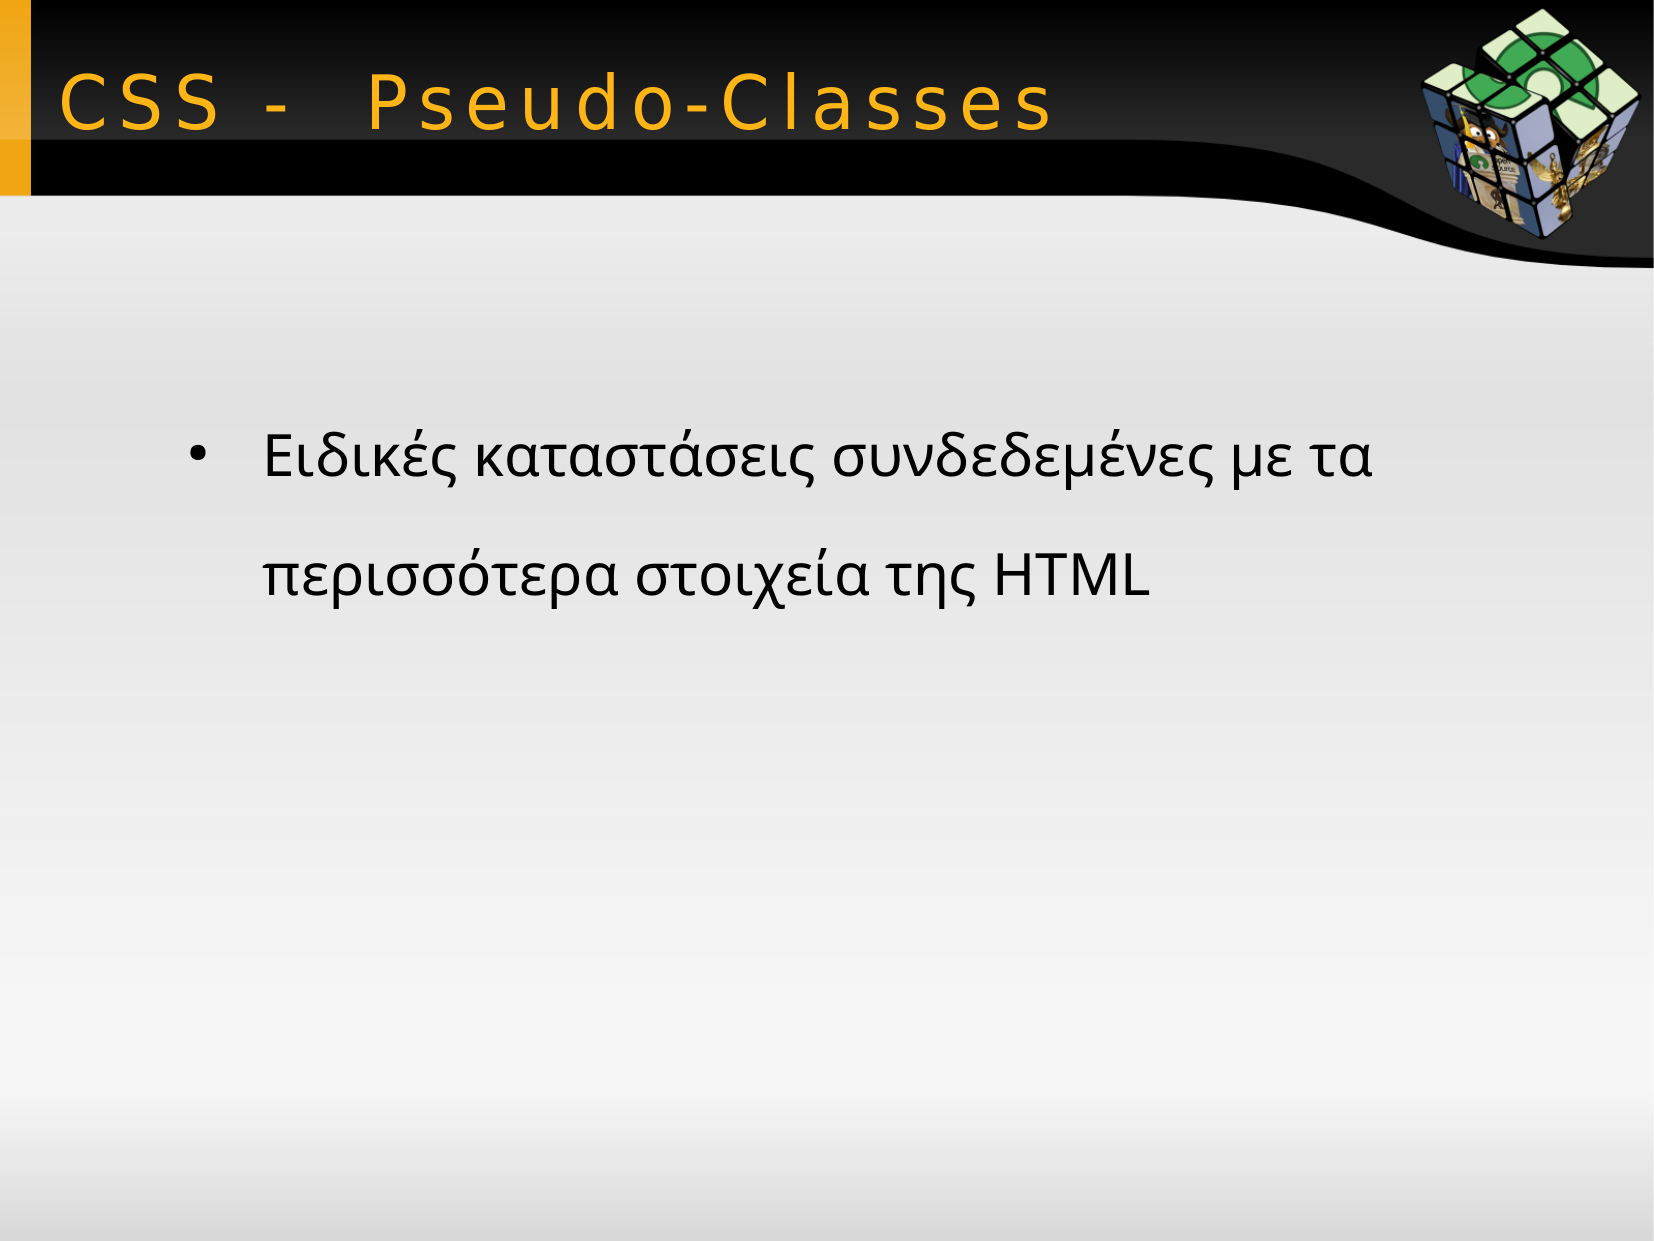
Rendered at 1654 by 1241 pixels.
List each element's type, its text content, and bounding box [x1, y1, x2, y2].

picture [0, 0, 1654, 1241]
title CSS - Pseudo-Classes [59, 29, 1313, 178]
subtitle Ειδικές καταστάσεις συνδεδεμένες με τα περισσότερα στοιχεία της HTML [187, 375, 1576, 1201]
